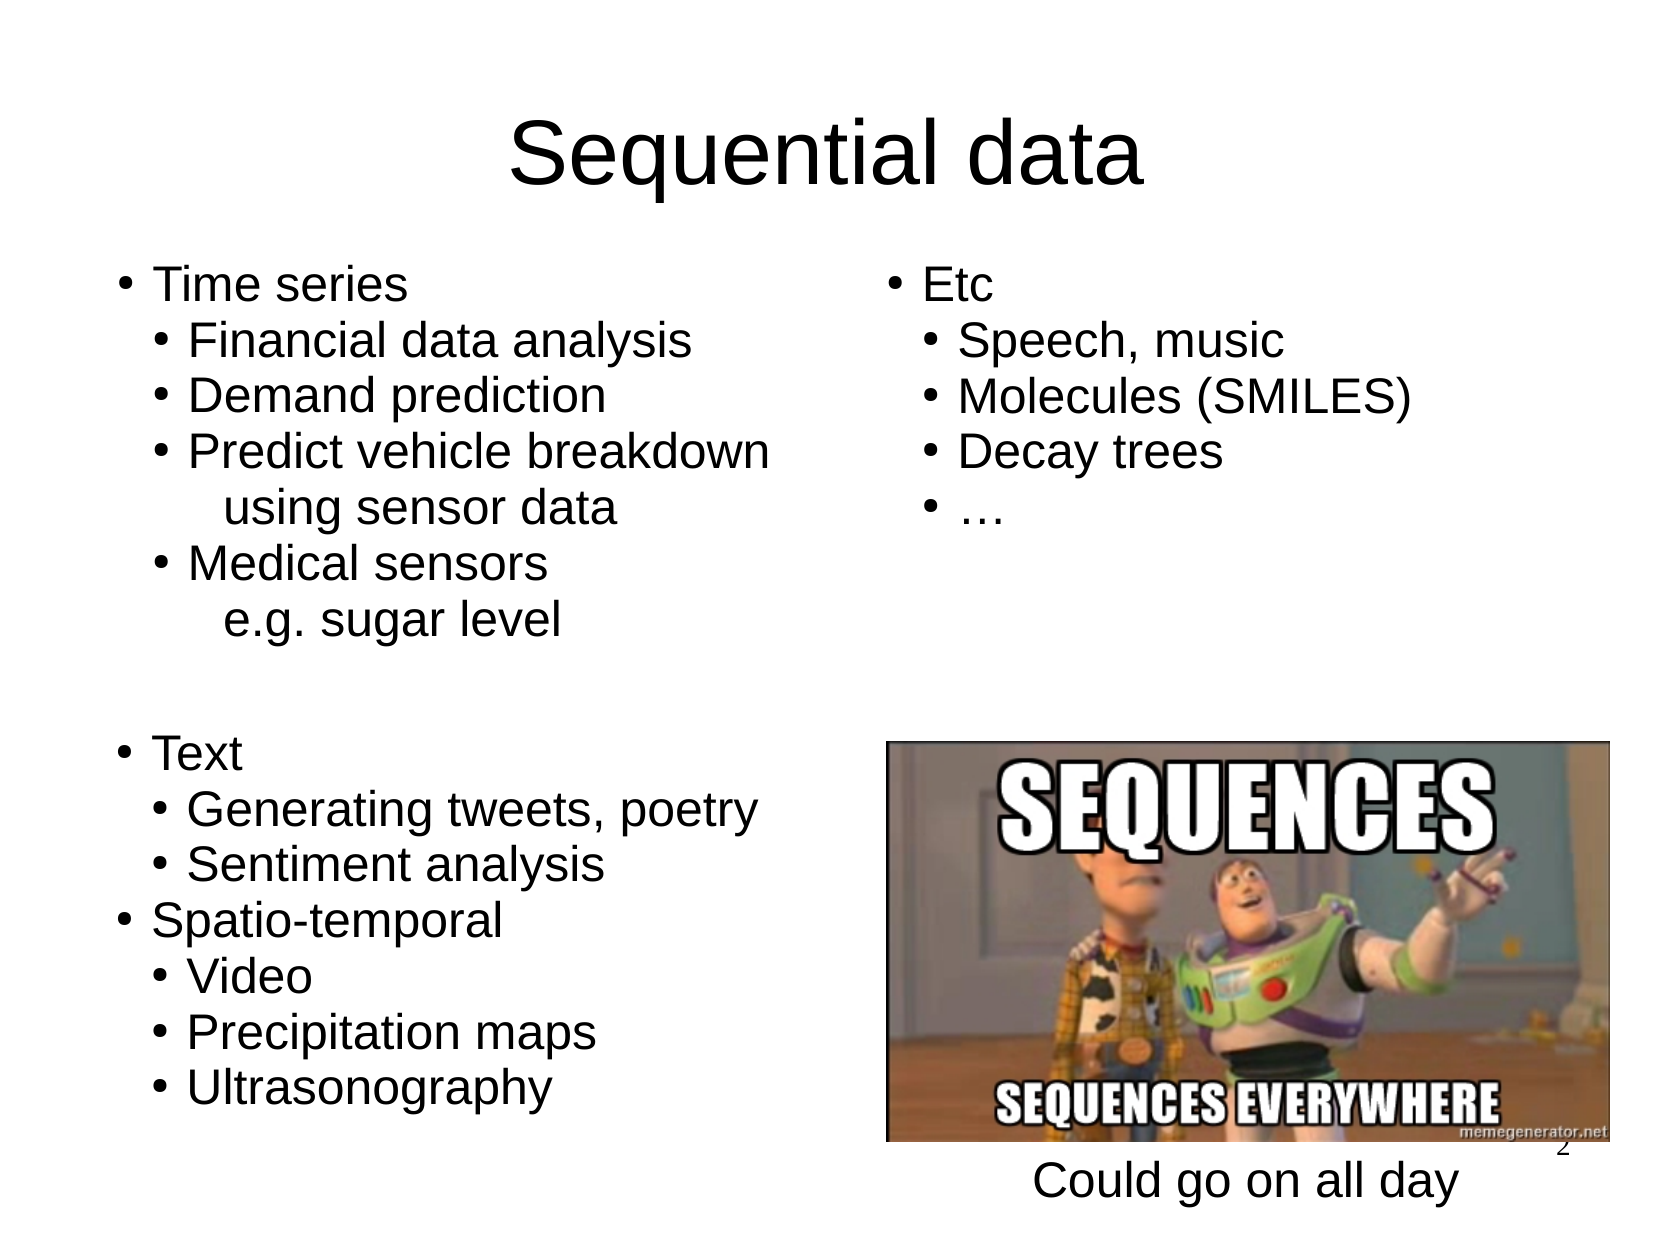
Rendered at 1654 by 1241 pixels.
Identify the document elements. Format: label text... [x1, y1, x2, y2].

text_box Text Generating tweets, poetry Sentiment analysis Spatio-temporal Video Precipitation maps Ultrasonography [100, 717, 775, 1183]
picture [886, 741, 1610, 1142]
title Sequential data [82, 49, 1571, 257]
text_box Could go on all day [961, 1152, 1493, 1209]
text_box Time series Financial data analysis Demand prediction Predict vehicle breakdown using sensor data Medical sensors e.g. sugar level [102, 248, 786, 827]
text_box Etc Speech, music Molecules (SMILES) Decay trees … [871, 249, 1489, 602]
